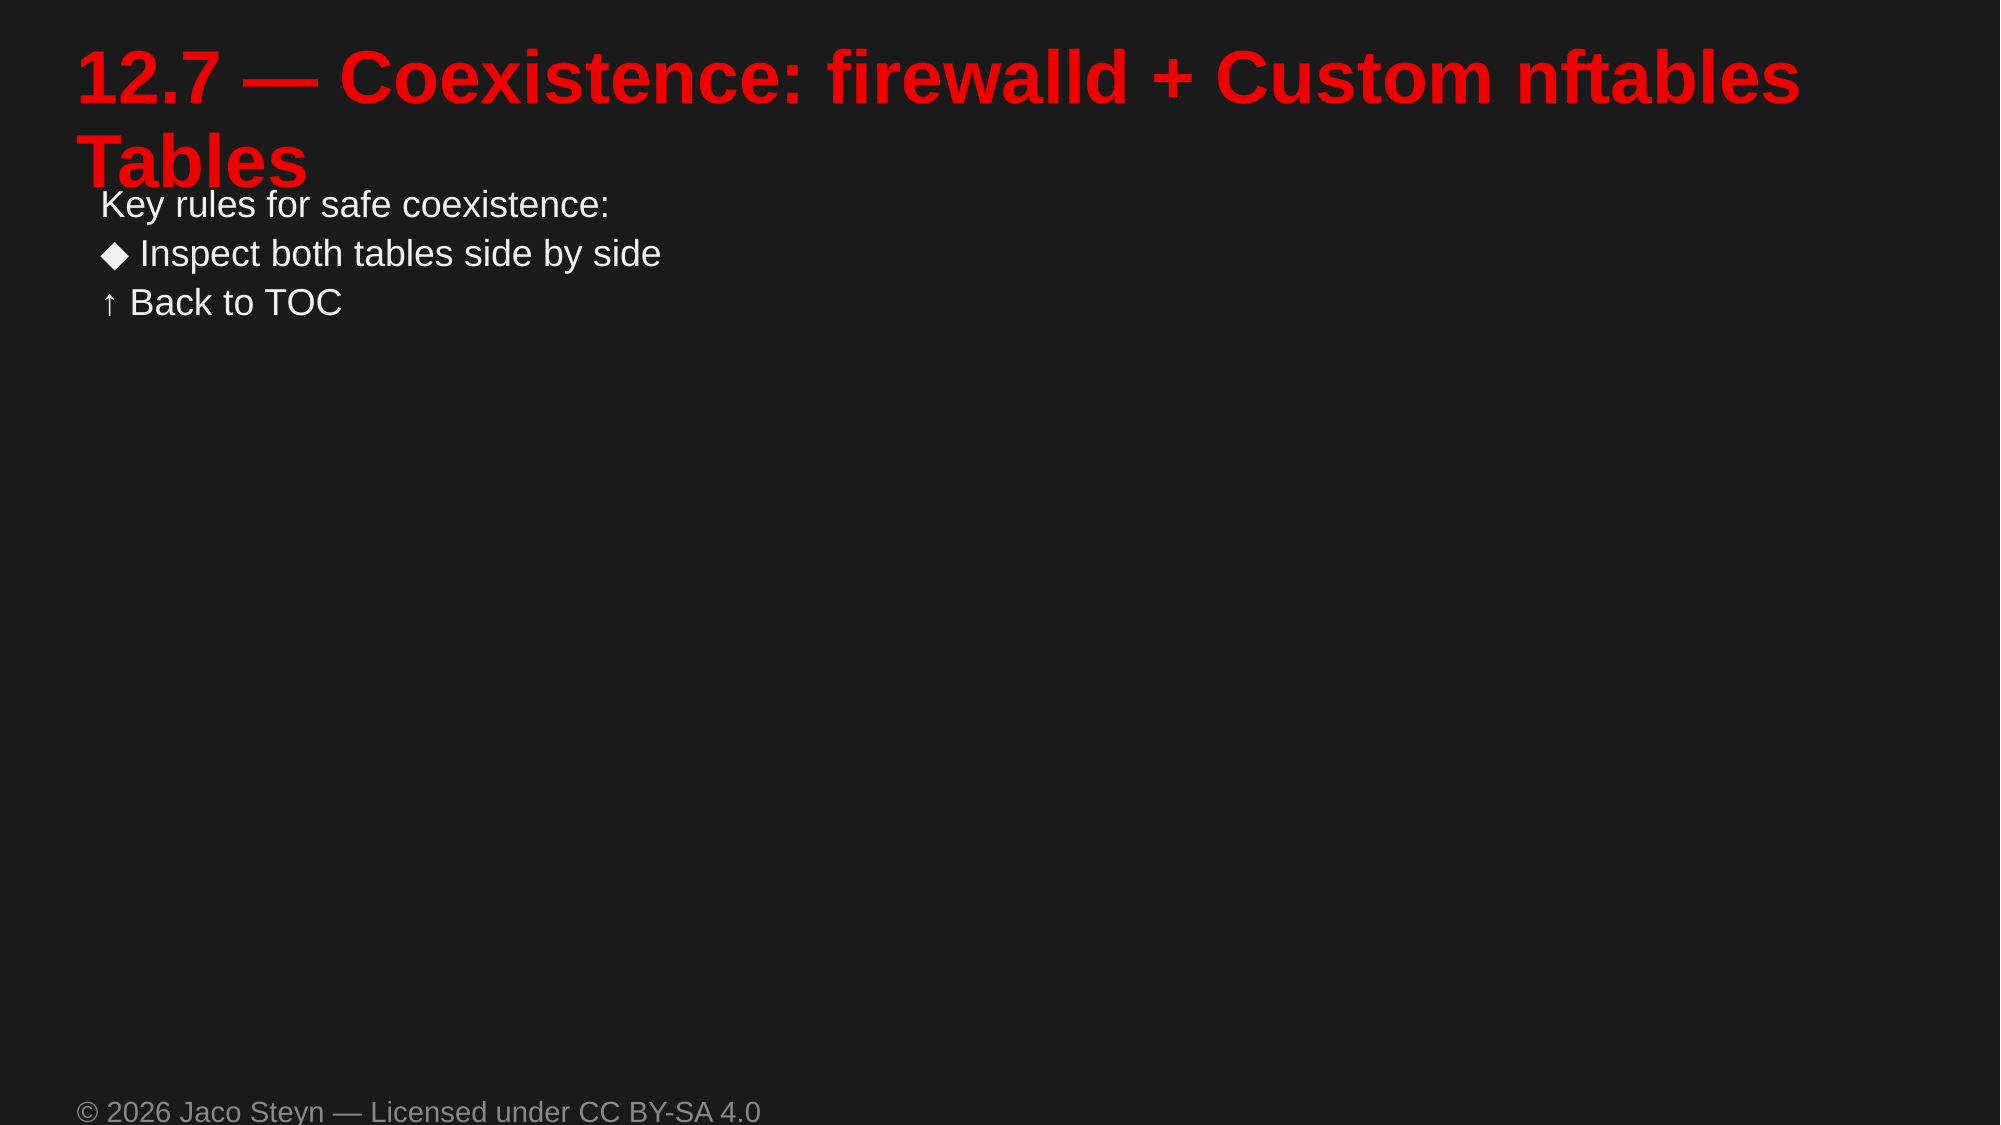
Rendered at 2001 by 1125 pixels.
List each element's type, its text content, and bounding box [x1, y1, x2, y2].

text_box Key rules for safe coexistence: ◆ Inspect both tables side by side ↑ Back to TOC [59, 171, 1942, 1083]
text_box © 2026 Jaco Steyn — Licensed under CC BY-SA 4.0 [59, 1083, 1942, 1120]
text_box 12.7 — Coexistence: firewalld + Custom nftables Tables [59, 23, 1942, 154]
